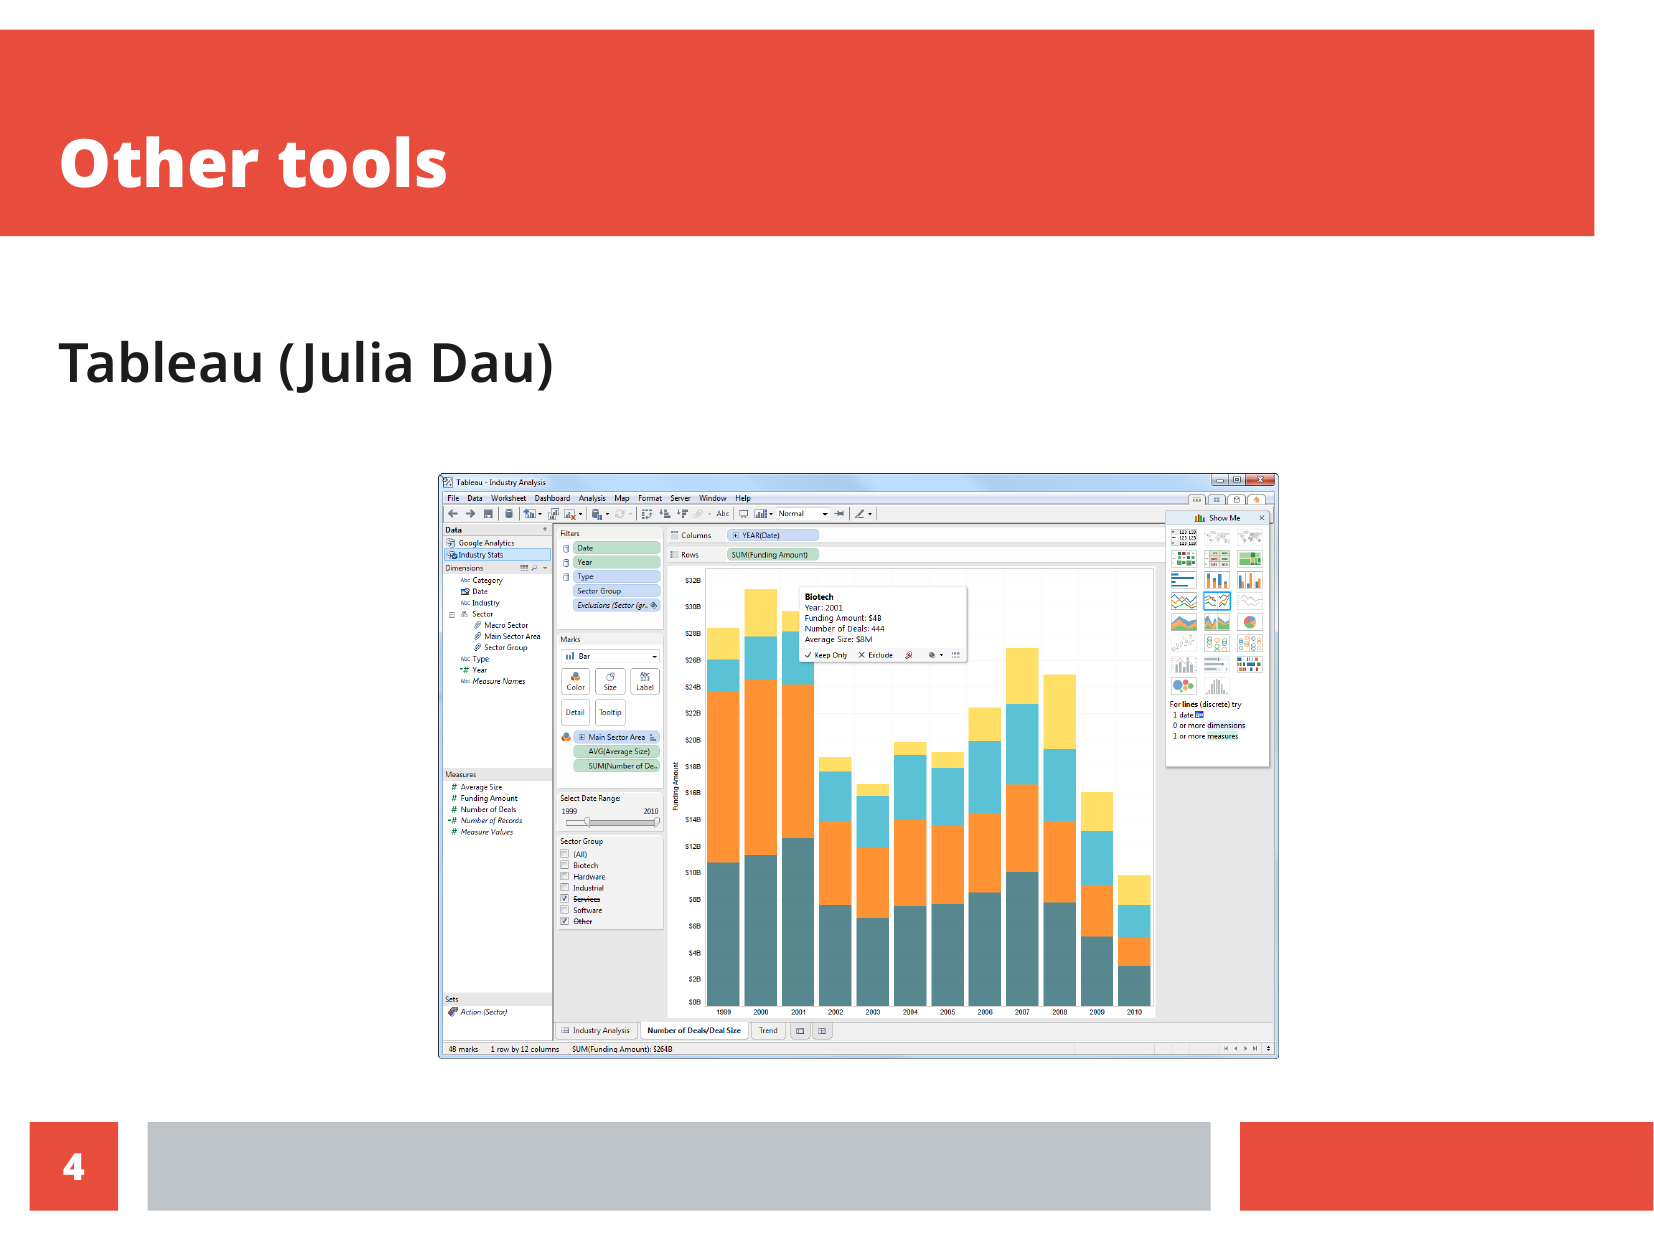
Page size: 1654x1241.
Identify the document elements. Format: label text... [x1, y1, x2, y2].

picture [438, 473, 1279, 1059]
list Tableau (Julia Dau) [59, 324, 1565, 1093]
title Other tools [59, 59, 1595, 207]
